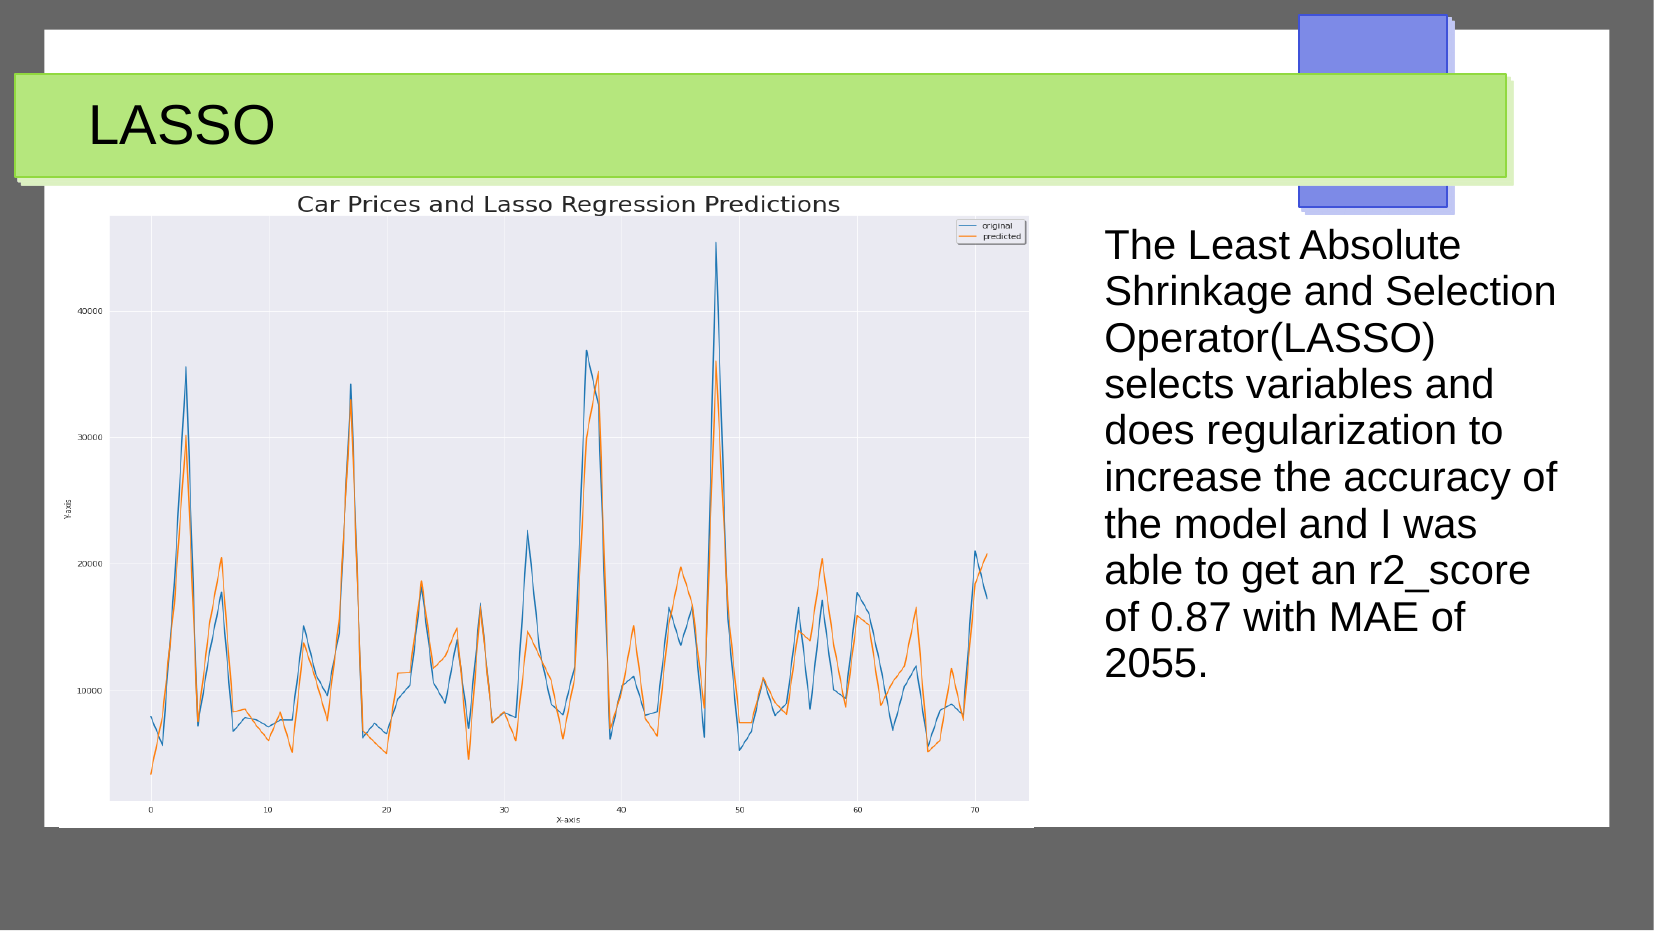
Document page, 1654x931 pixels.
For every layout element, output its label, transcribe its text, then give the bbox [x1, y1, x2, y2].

list The Least Absolute Shrinkage and Selection Operator(LASSO) selects variables and does regularization to increase the accuracy of the model and I was able to get an r2_score of 0.87 with MAE of 2055. [1034, 221, 1565, 813]
title LASSO [88, 73, 1506, 178]
picture [59, 190, 1034, 828]
